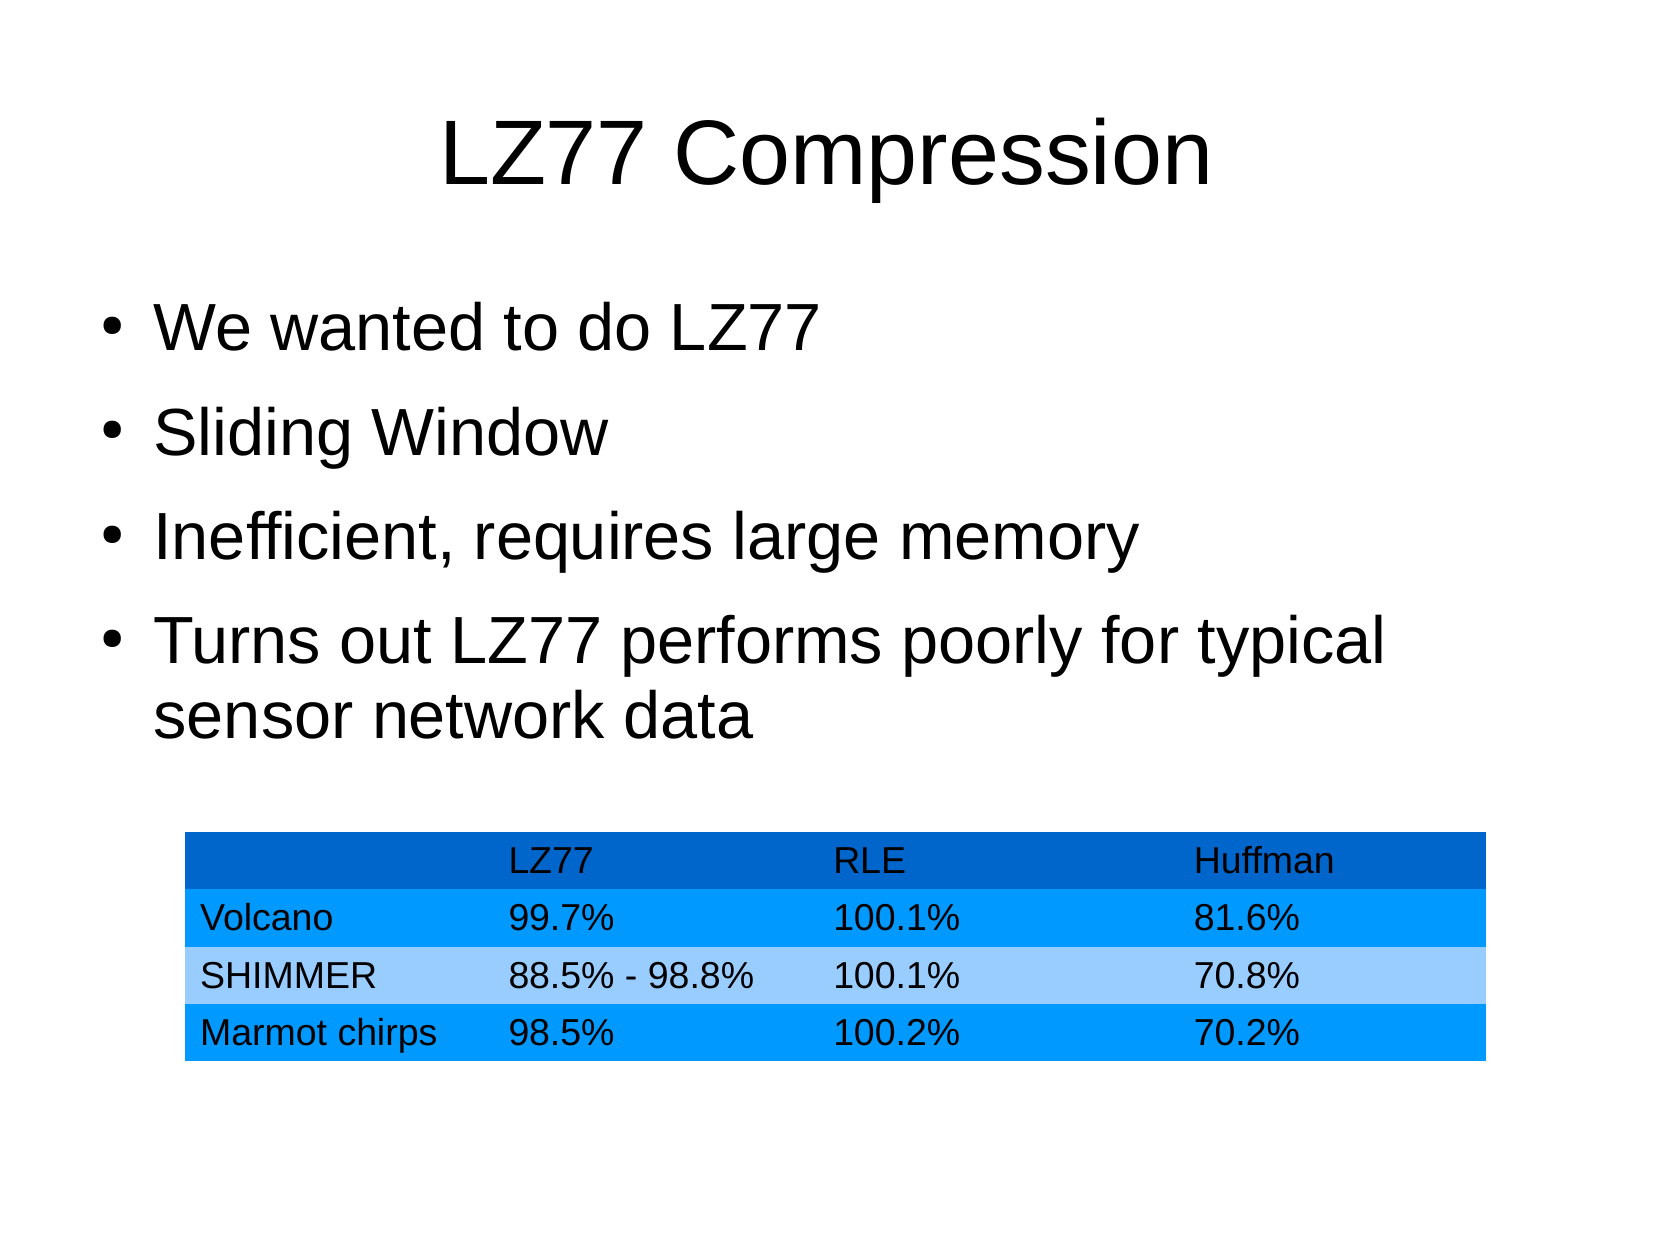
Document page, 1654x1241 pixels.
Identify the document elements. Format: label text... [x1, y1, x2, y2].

table_cell 81.6% [1179, 889, 1486, 947]
table_cell SHIMMER [185, 947, 494, 1004]
table_header LZ77 [494, 832, 819, 889]
table_cell Volcano [185, 889, 494, 947]
table_cell 100.1% [819, 889, 1179, 947]
table_header Huffman [1179, 832, 1486, 889]
table_cell 100.2% [819, 1004, 1179, 1061]
table_cell 99.7% [494, 889, 819, 947]
list We wanted to do LZ77 Sliding Window Inefficient, requires large memory Turns out LZ77 performs poorly for typical sensor network data [82, 290, 1571, 1094]
table_cell 100.1% [819, 947, 1179, 1004]
table_cell Marmot chirps [185, 1004, 494, 1061]
table_cell 70.2% [1179, 1004, 1486, 1061]
table_header [185, 832, 494, 889]
table_header RLE [819, 832, 1179, 889]
table_cell 70.8% [1179, 947, 1486, 1004]
title LZ77 Compression [82, 49, 1571, 257]
table_cell 98.5% [494, 1004, 819, 1061]
table_cell 88.5% - 98.8% [494, 947, 819, 1004]
